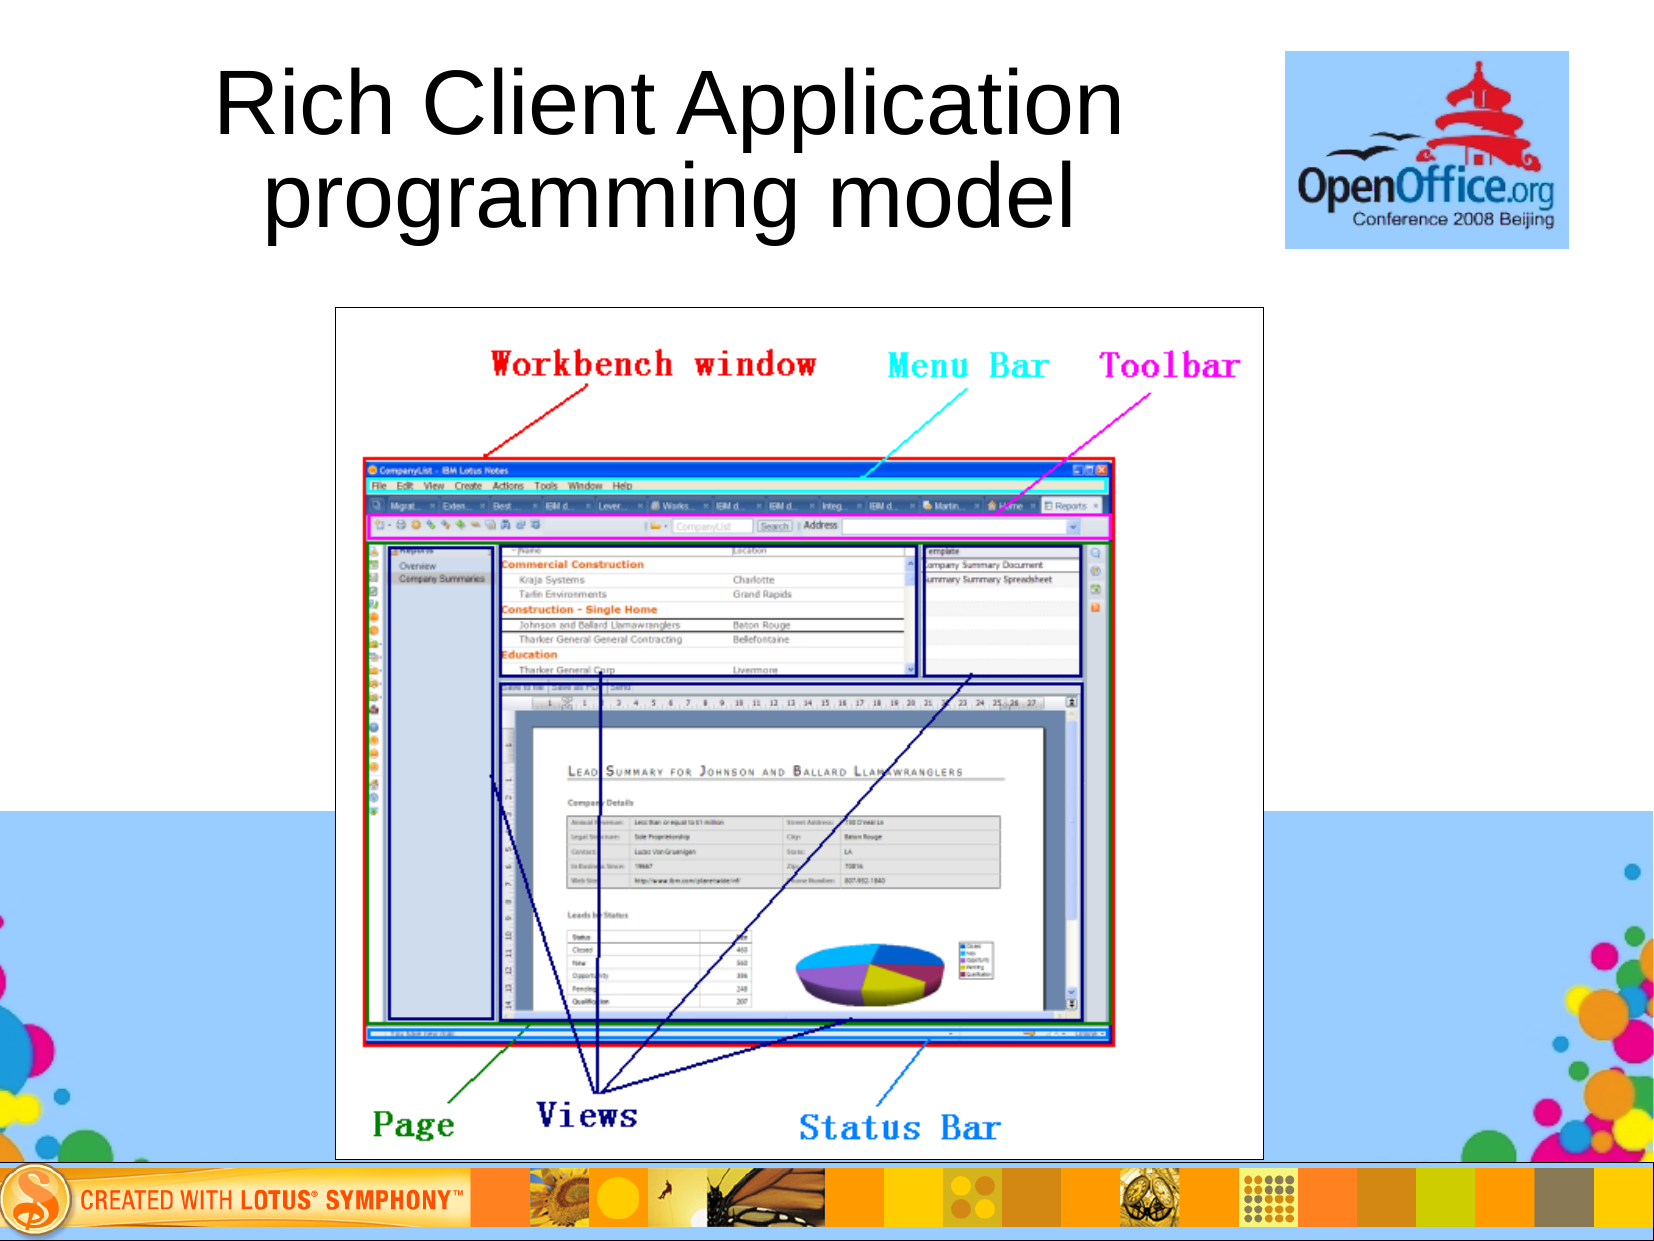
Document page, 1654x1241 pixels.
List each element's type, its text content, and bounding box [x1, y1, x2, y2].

title Rich Client Application programming model [82, 49, 1258, 257]
picture [0, 1163, 1653, 1240]
picture [0, 307, 1654, 1162]
picture [1285, 51, 1569, 250]
